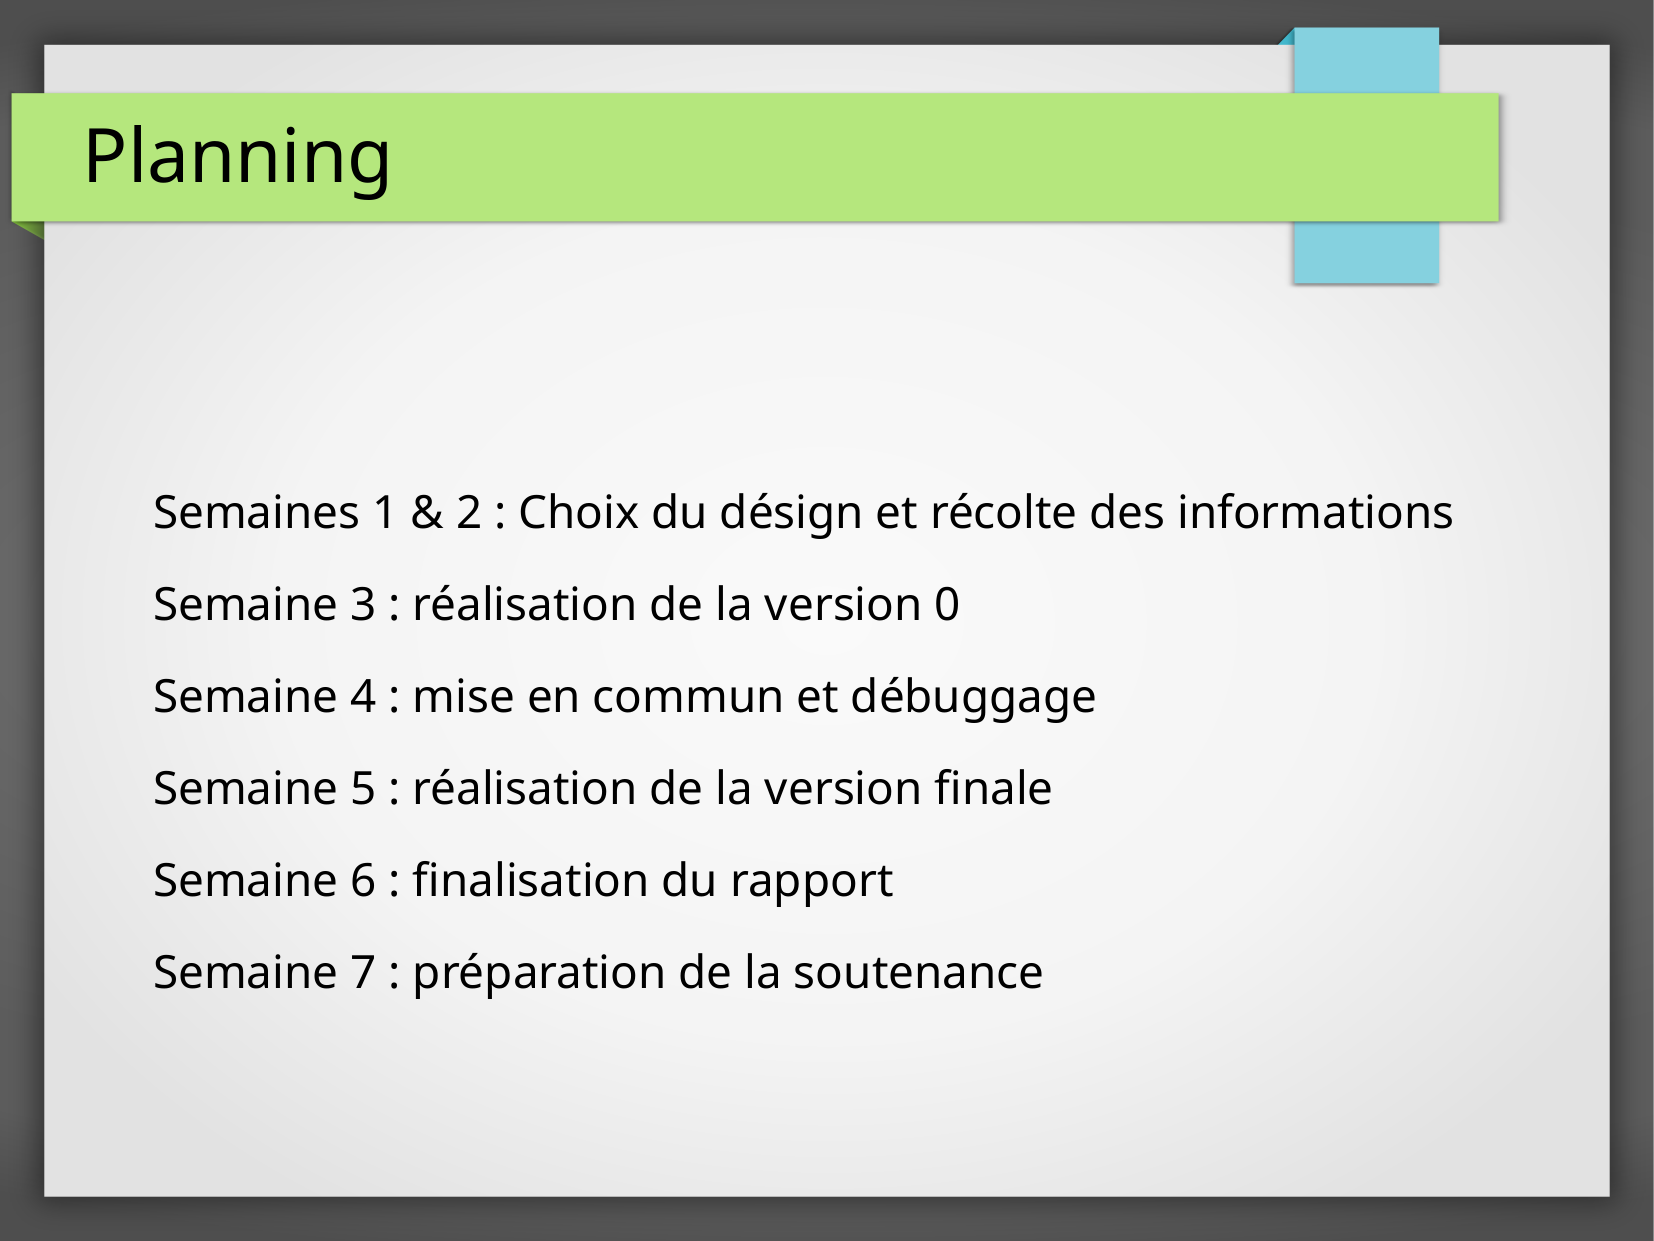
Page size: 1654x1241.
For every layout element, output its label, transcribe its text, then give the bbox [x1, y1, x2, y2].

picture [0, 0, 1654, 1241]
title Planning [82, 94, 1264, 213]
list Semaines 1 & 2 : Choix du désign et récolte des informations Semaine 3 : réalisation de la version 0 Semaine 4 : mise en commun et débuggage Semaine 5 : réalisation de la version finale Semaine 6 : finalisation du rapport Semaine 7 : préparation de la soutenance [82, 295, 1571, 1015]
